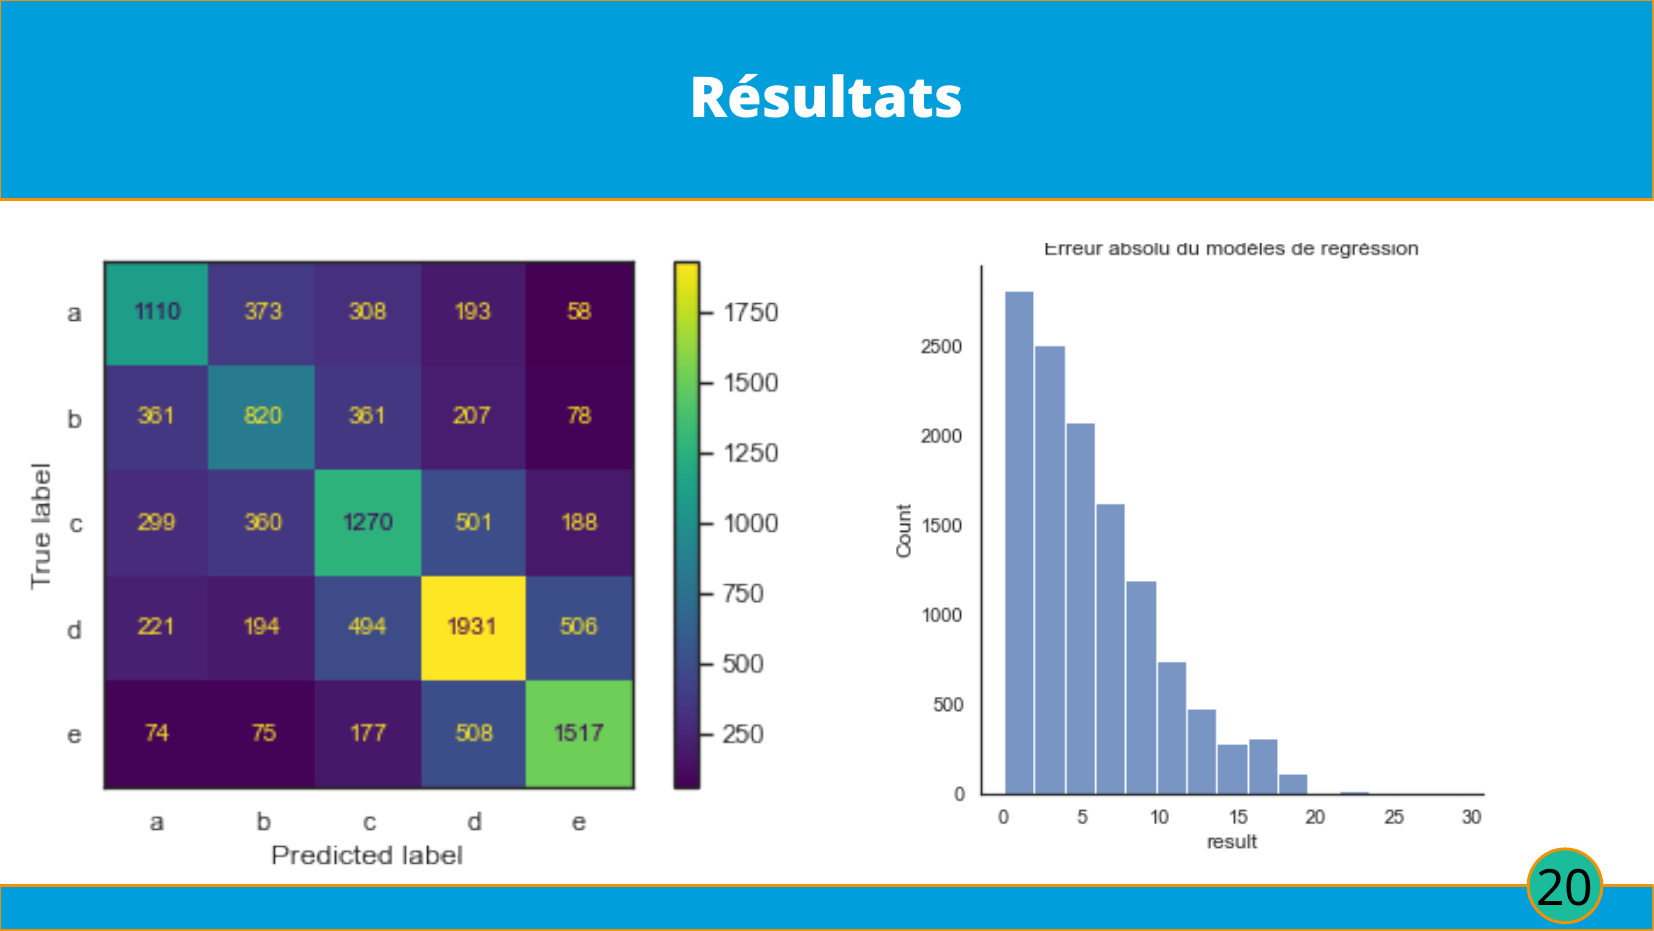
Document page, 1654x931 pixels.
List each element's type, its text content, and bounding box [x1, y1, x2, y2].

title Résultats [59, 37, 1595, 155]
picture [0, 199, 1506, 875]
